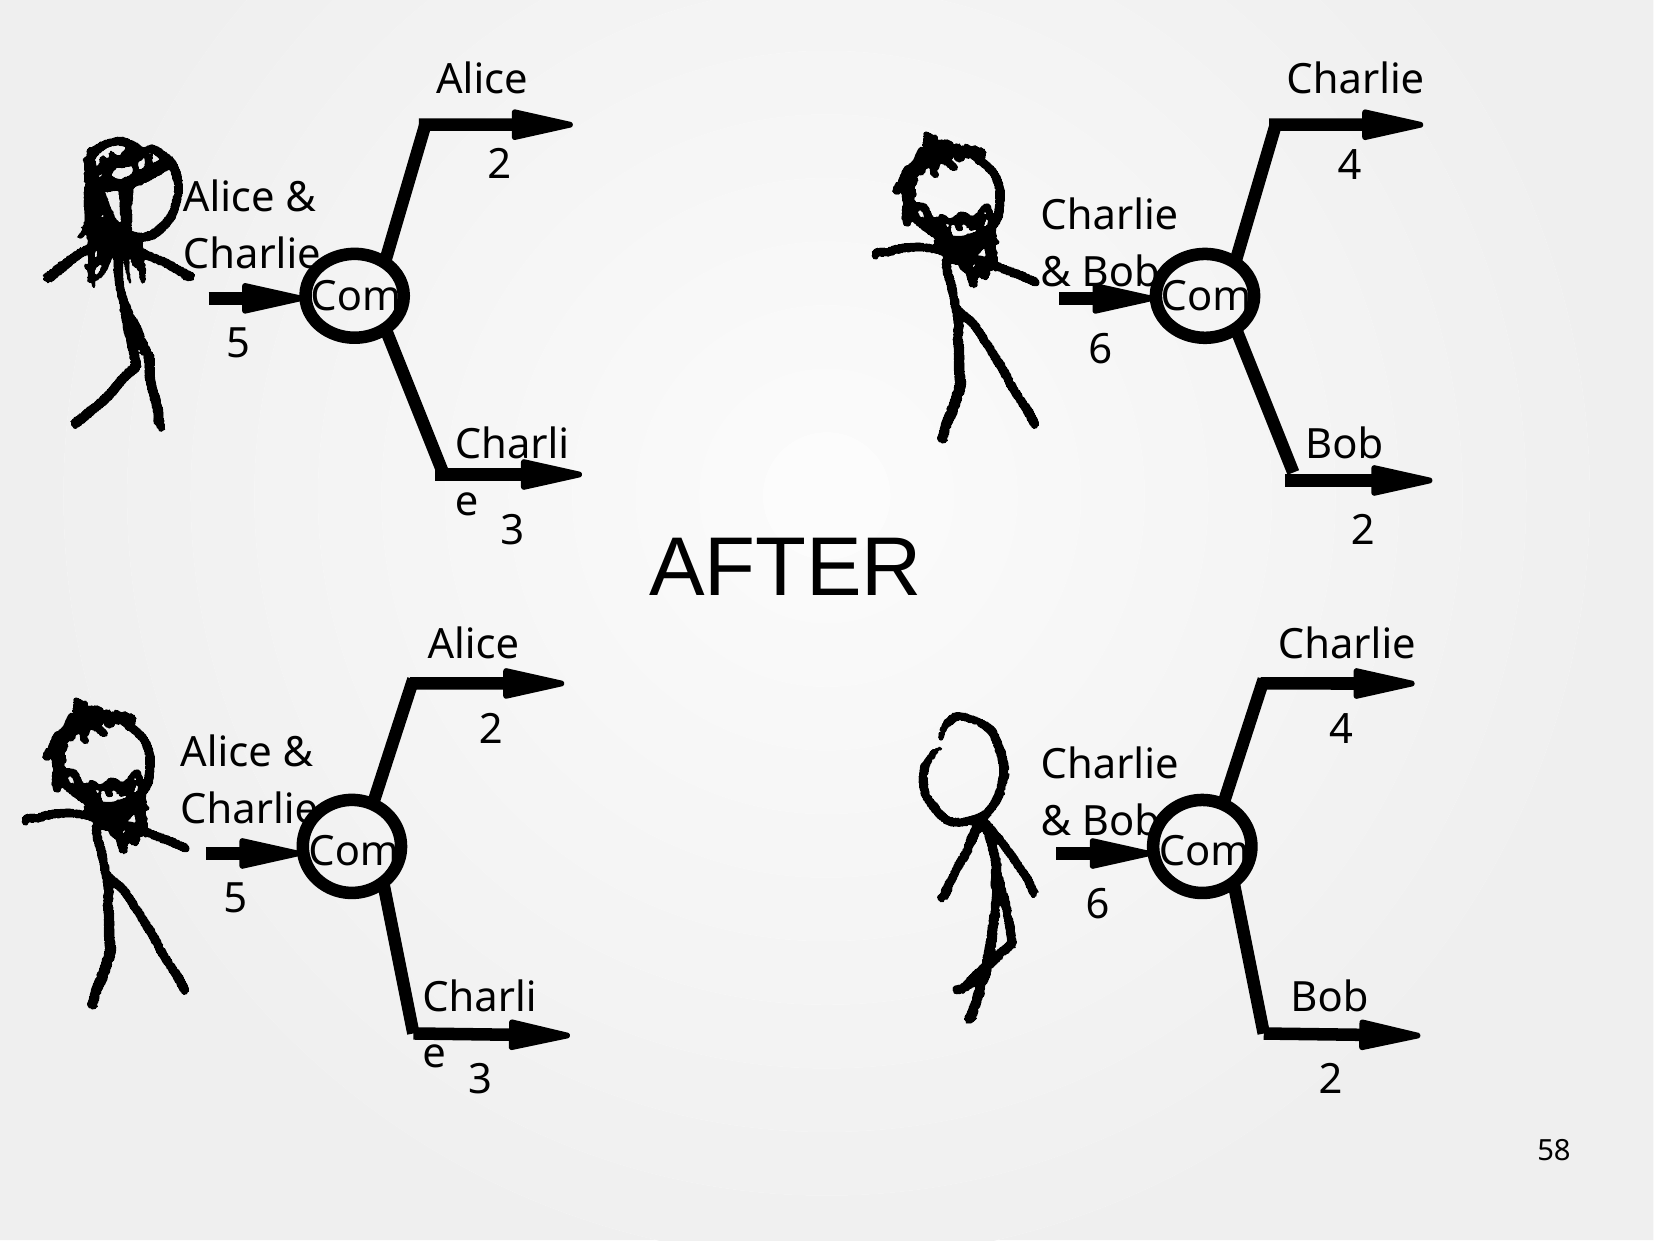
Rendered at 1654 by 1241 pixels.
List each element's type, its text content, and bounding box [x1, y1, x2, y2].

text_box 6 [1070, 866, 1126, 951]
text_box 6 [1073, 311, 1128, 390]
text_box Charlie & Bob [1042, 177, 1199, 293]
text_box Charlie [440, 406, 603, 472]
picture [41, 135, 197, 432]
text_box 2 [1303, 1041, 1367, 1129]
text_box Alice [412, 606, 553, 693]
text_box Alice & Charlie [197, 158, 342, 313]
text_box 2 [1336, 492, 1400, 579]
text_box 5 [208, 860, 263, 948]
text_box Charlie & Bob [1042, 726, 1199, 842]
text_box 4 [1314, 693, 1369, 779]
text_box 5 [211, 305, 266, 393]
text_box Alice [421, 41, 562, 128]
picture [869, 129, 1042, 445]
text_box Bob [1275, 958, 1406, 1024]
text_box Com [293, 813, 431, 929]
text_box 4 [1323, 128, 1378, 214]
text_box 3 [453, 1041, 517, 1129]
text_box 2 [472, 128, 527, 214]
text_box AFTER [623, 513, 948, 621]
picture [19, 695, 192, 1011]
picture [915, 708, 1042, 1027]
text_box Bob [1290, 406, 1453, 472]
text_box 3 [485, 492, 549, 579]
text_box 2 [463, 693, 519, 779]
text_box Charlie [1263, 606, 1447, 693]
text_box Charlie [1271, 41, 1447, 128]
text_box Com [1145, 258, 1284, 374]
text_box Com [1143, 813, 1282, 929]
text_box Com [295, 258, 433, 374]
text_box Alice & Charlie [192, 714, 339, 868]
text_box Charlie [407, 958, 573, 1046]
